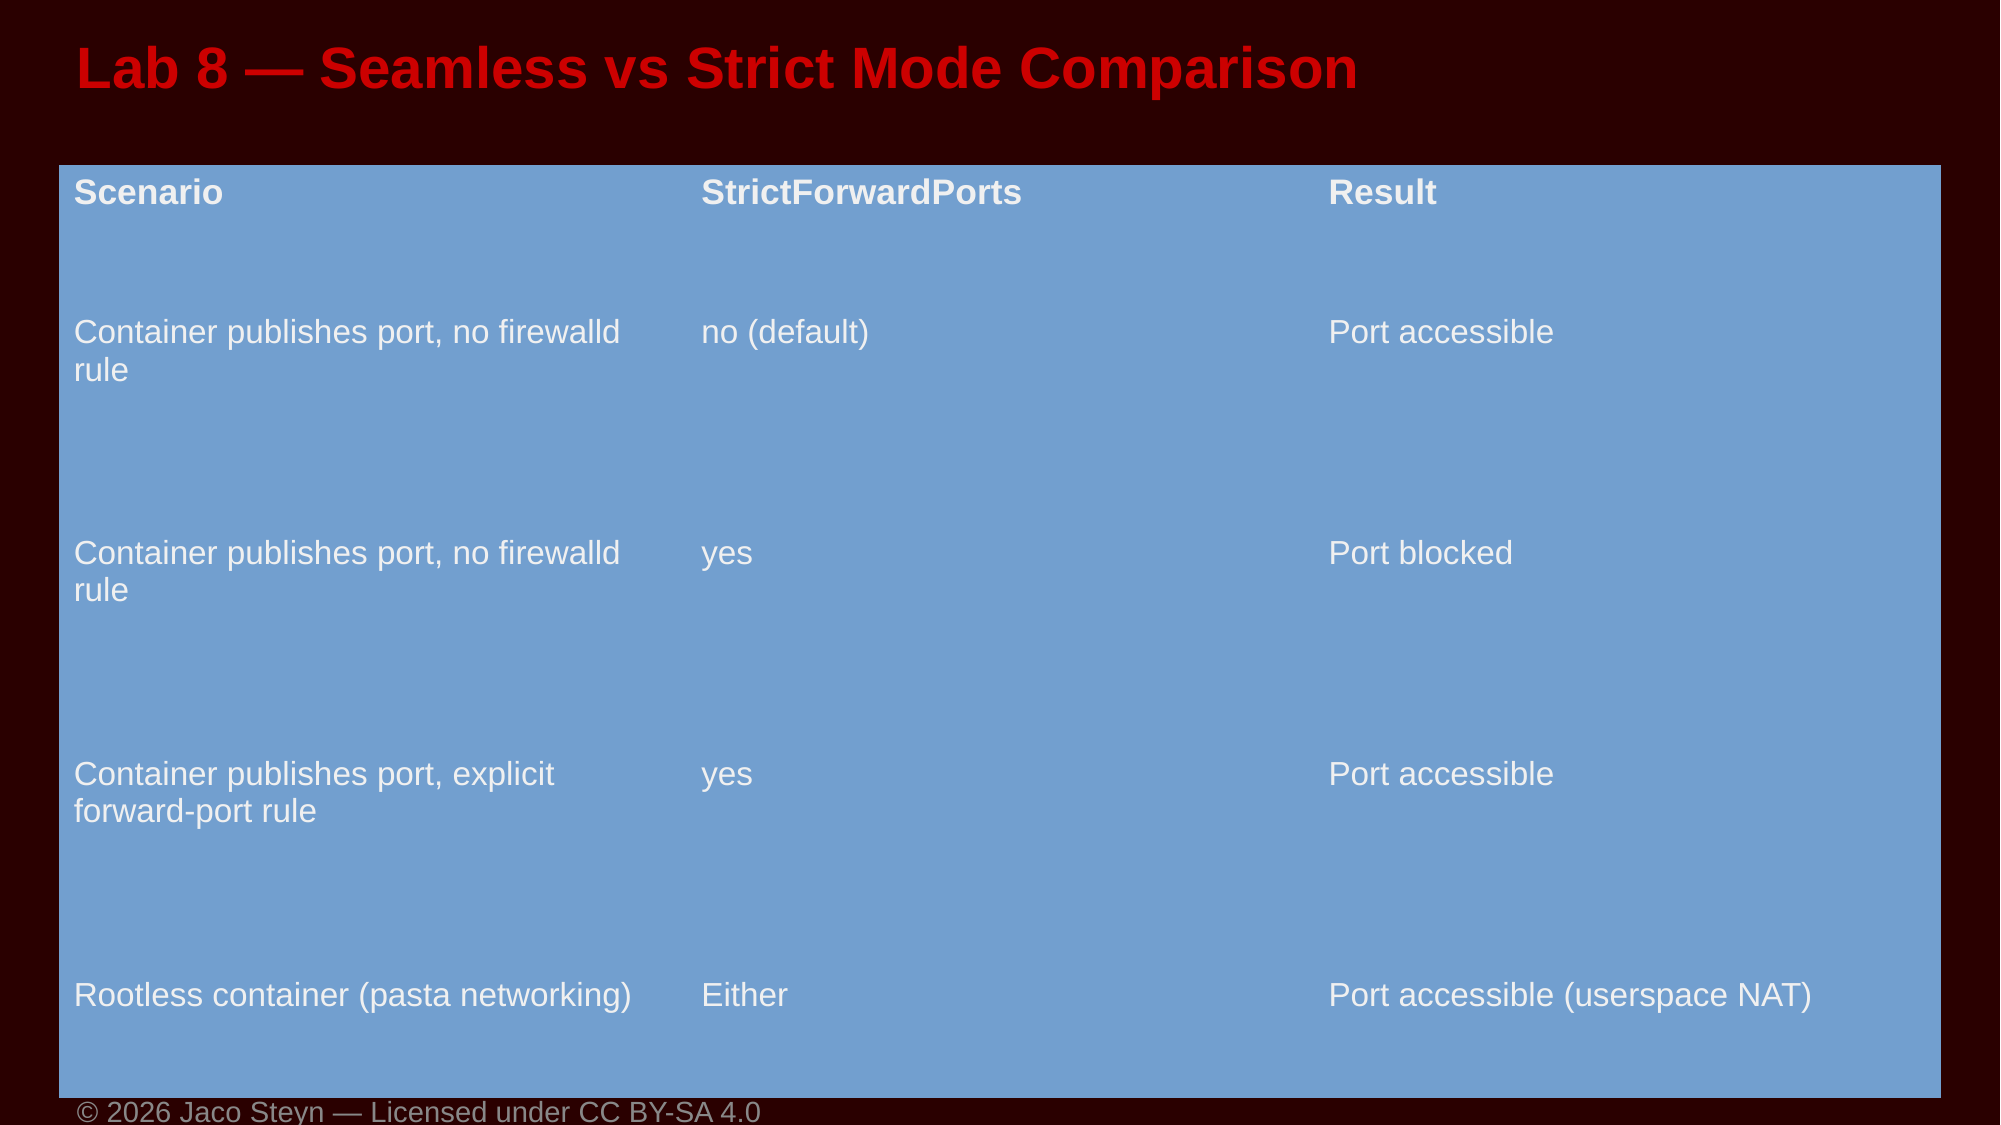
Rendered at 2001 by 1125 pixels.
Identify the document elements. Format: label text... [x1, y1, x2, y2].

table_cell Either [686, 969, 1314, 1083]
text_box © 2026 Jaco Steyn — Licensed under CC BY-SA 4.0 [59, 1083, 1942, 1120]
table_header Result [1314, 165, 1941, 307]
table_cell Port blocked [1314, 527, 1941, 748]
table_cell Container publishes port, no firewalld rule [59, 307, 686, 527]
table_header StrictForwardPorts [686, 165, 1314, 307]
table_cell Container publishes port, explicit forward-port rule [59, 748, 686, 969]
table_header Scenario [59, 165, 686, 307]
table_cell Port accessible [1314, 748, 1941, 969]
table_cell Container publishes port, no firewalld rule [59, 527, 686, 748]
table_cell no (default) [686, 307, 1314, 527]
table_cell yes [686, 748, 1314, 969]
table_cell Port accessible (userspace NAT) [1314, 969, 1941, 1083]
text_box Lab 8 — Seamless vs Strict Mode Comparison [59, 23, 1942, 142]
table_cell Rootless container (pasta networking) [59, 969, 686, 1083]
table_cell yes [686, 527, 1314, 748]
table_cell Port accessible [1314, 307, 1941, 527]
